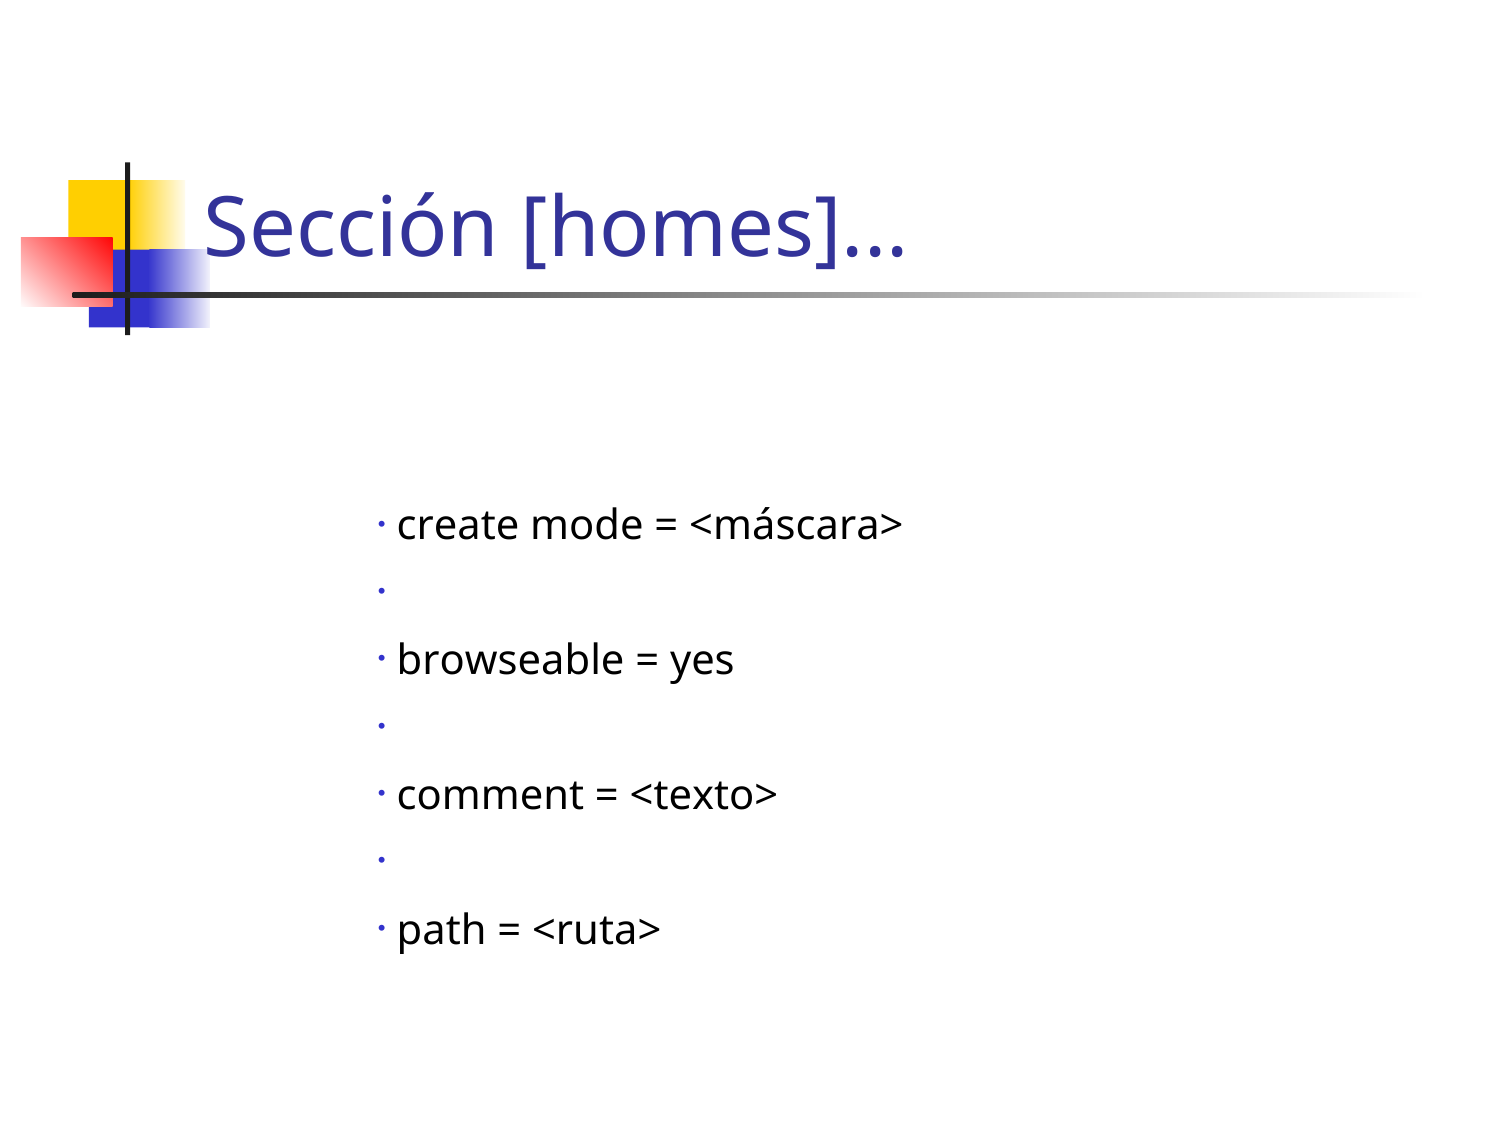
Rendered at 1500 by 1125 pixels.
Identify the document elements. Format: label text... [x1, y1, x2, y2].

text_box create mode = <máscara> browseable = yes comment = <texto> path = <ruta> [362, 487, 1413, 951]
title Sección [homes]... [188, 101, 1468, 289]
